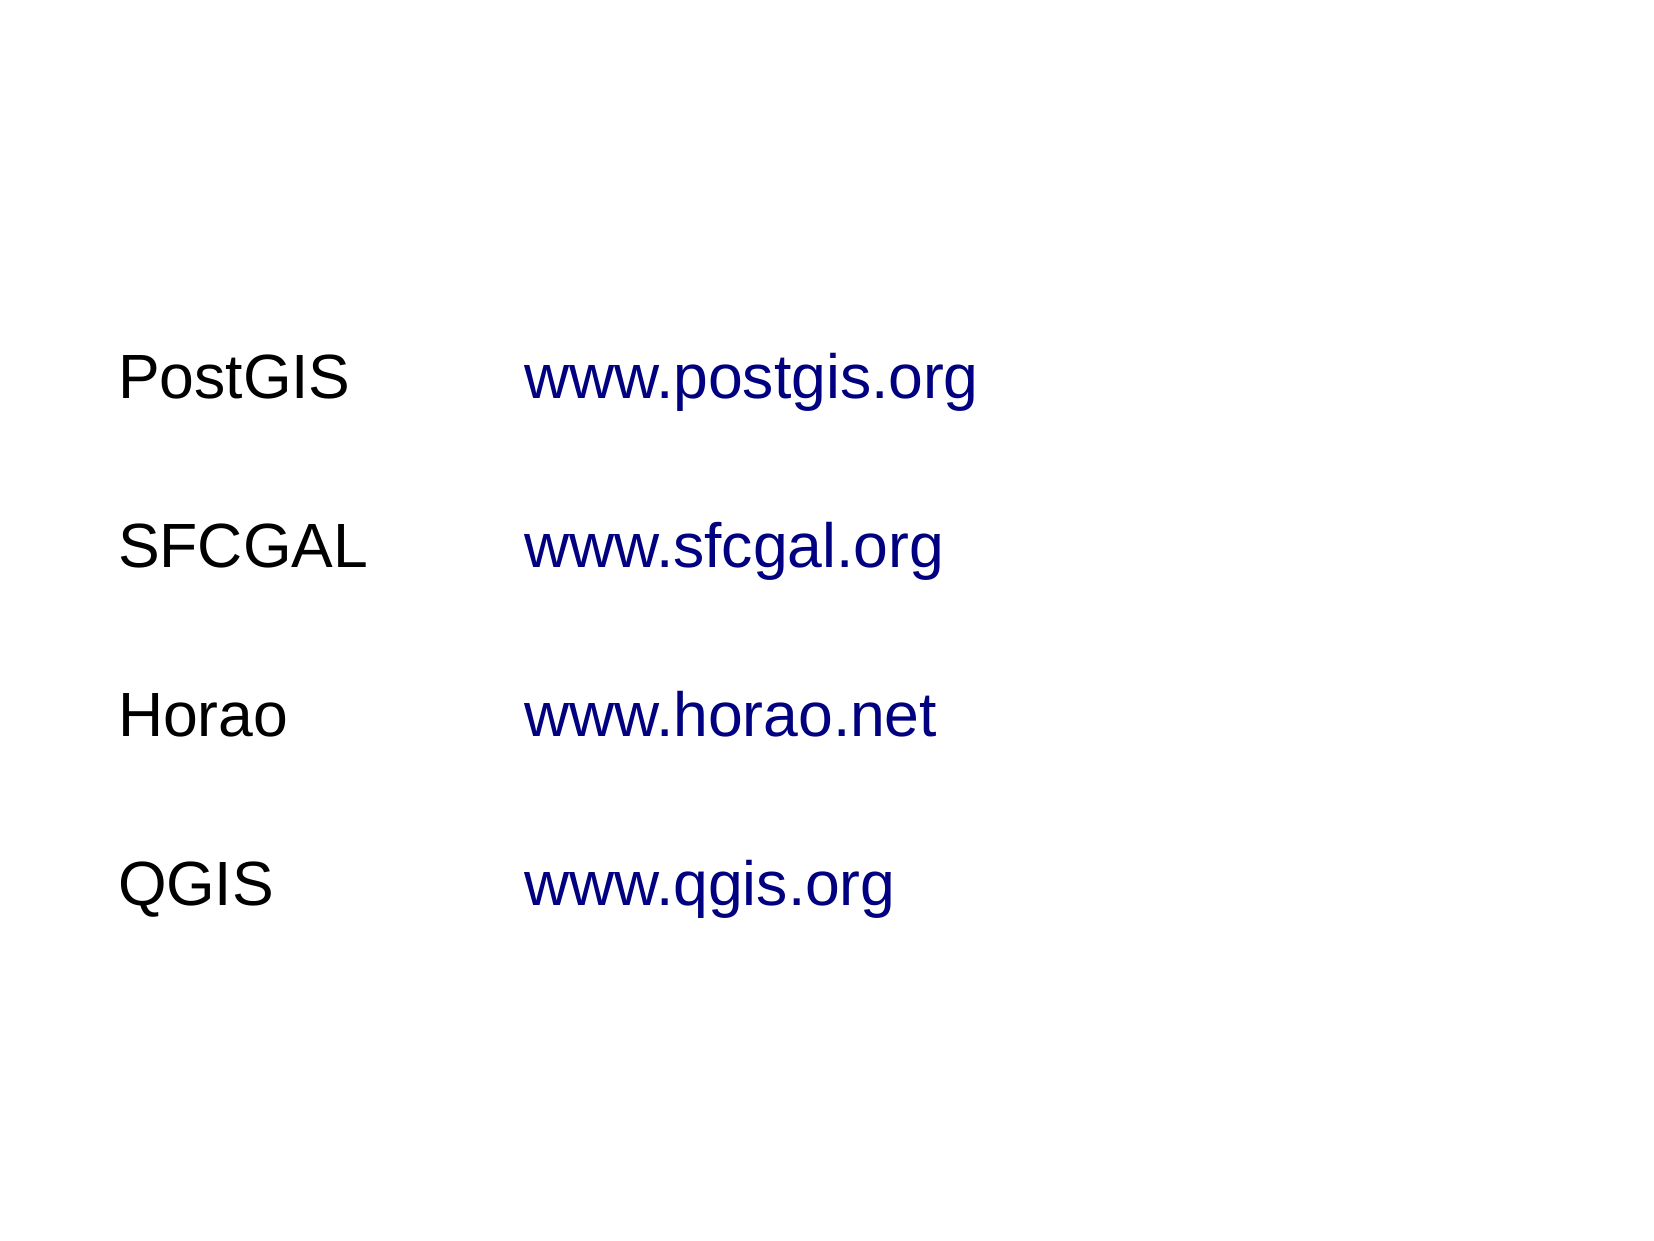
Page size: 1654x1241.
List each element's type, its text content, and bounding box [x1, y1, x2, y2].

list PostGIS www.postgis.org SFCGAL www.sfcgal.org Horao www.horao.net QGIS www.qgis.org [82, 290, 1538, 1109]
